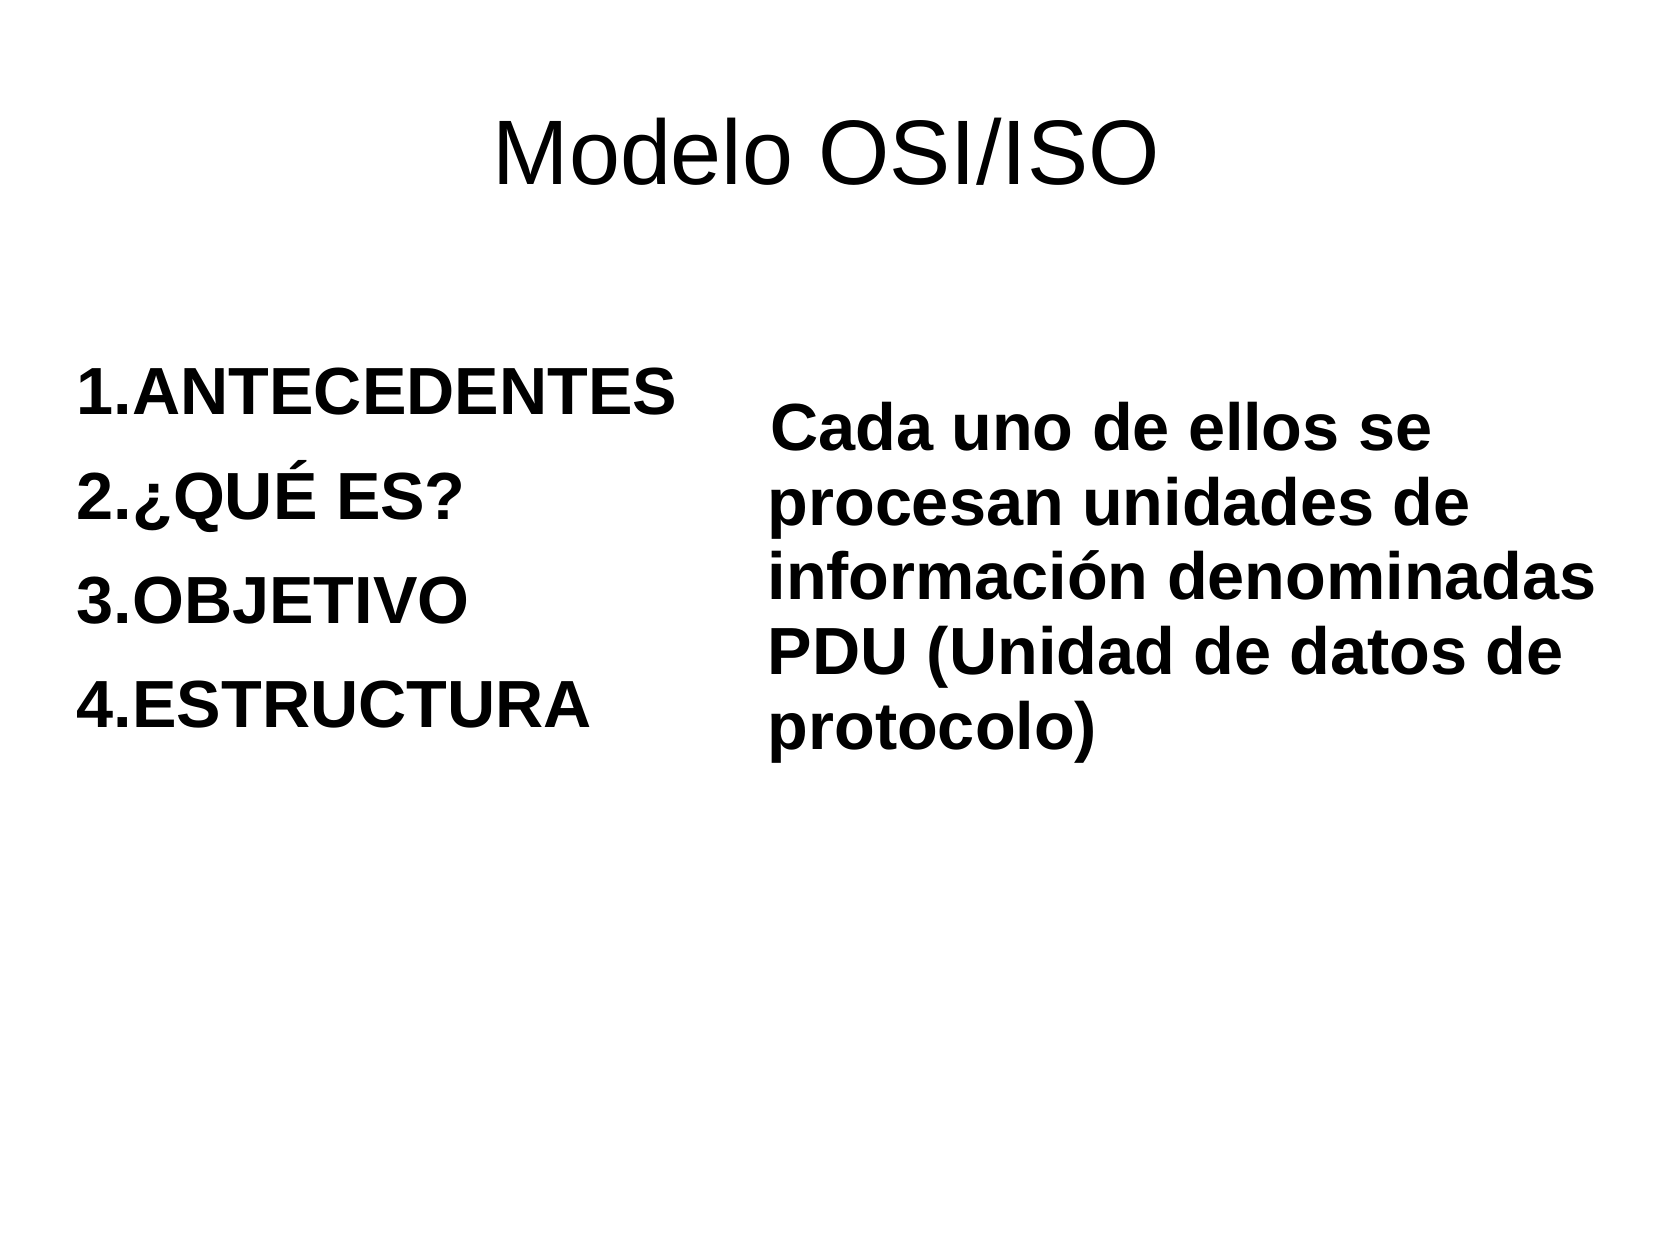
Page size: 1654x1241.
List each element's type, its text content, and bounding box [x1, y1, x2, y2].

list [720, 290, 1630, 1109]
title Modelo OSI/ISO [82, 49, 1571, 257]
list Cada uno de ellos se procesan unidades de información denominadas PDU (Unidad de datos de protocolo) [696, 389, 1607, 868]
list ANTECEDENTES ¿QUÉ ES? OBJETIVO ESTRUCTURA [59, 354, 686, 1126]
